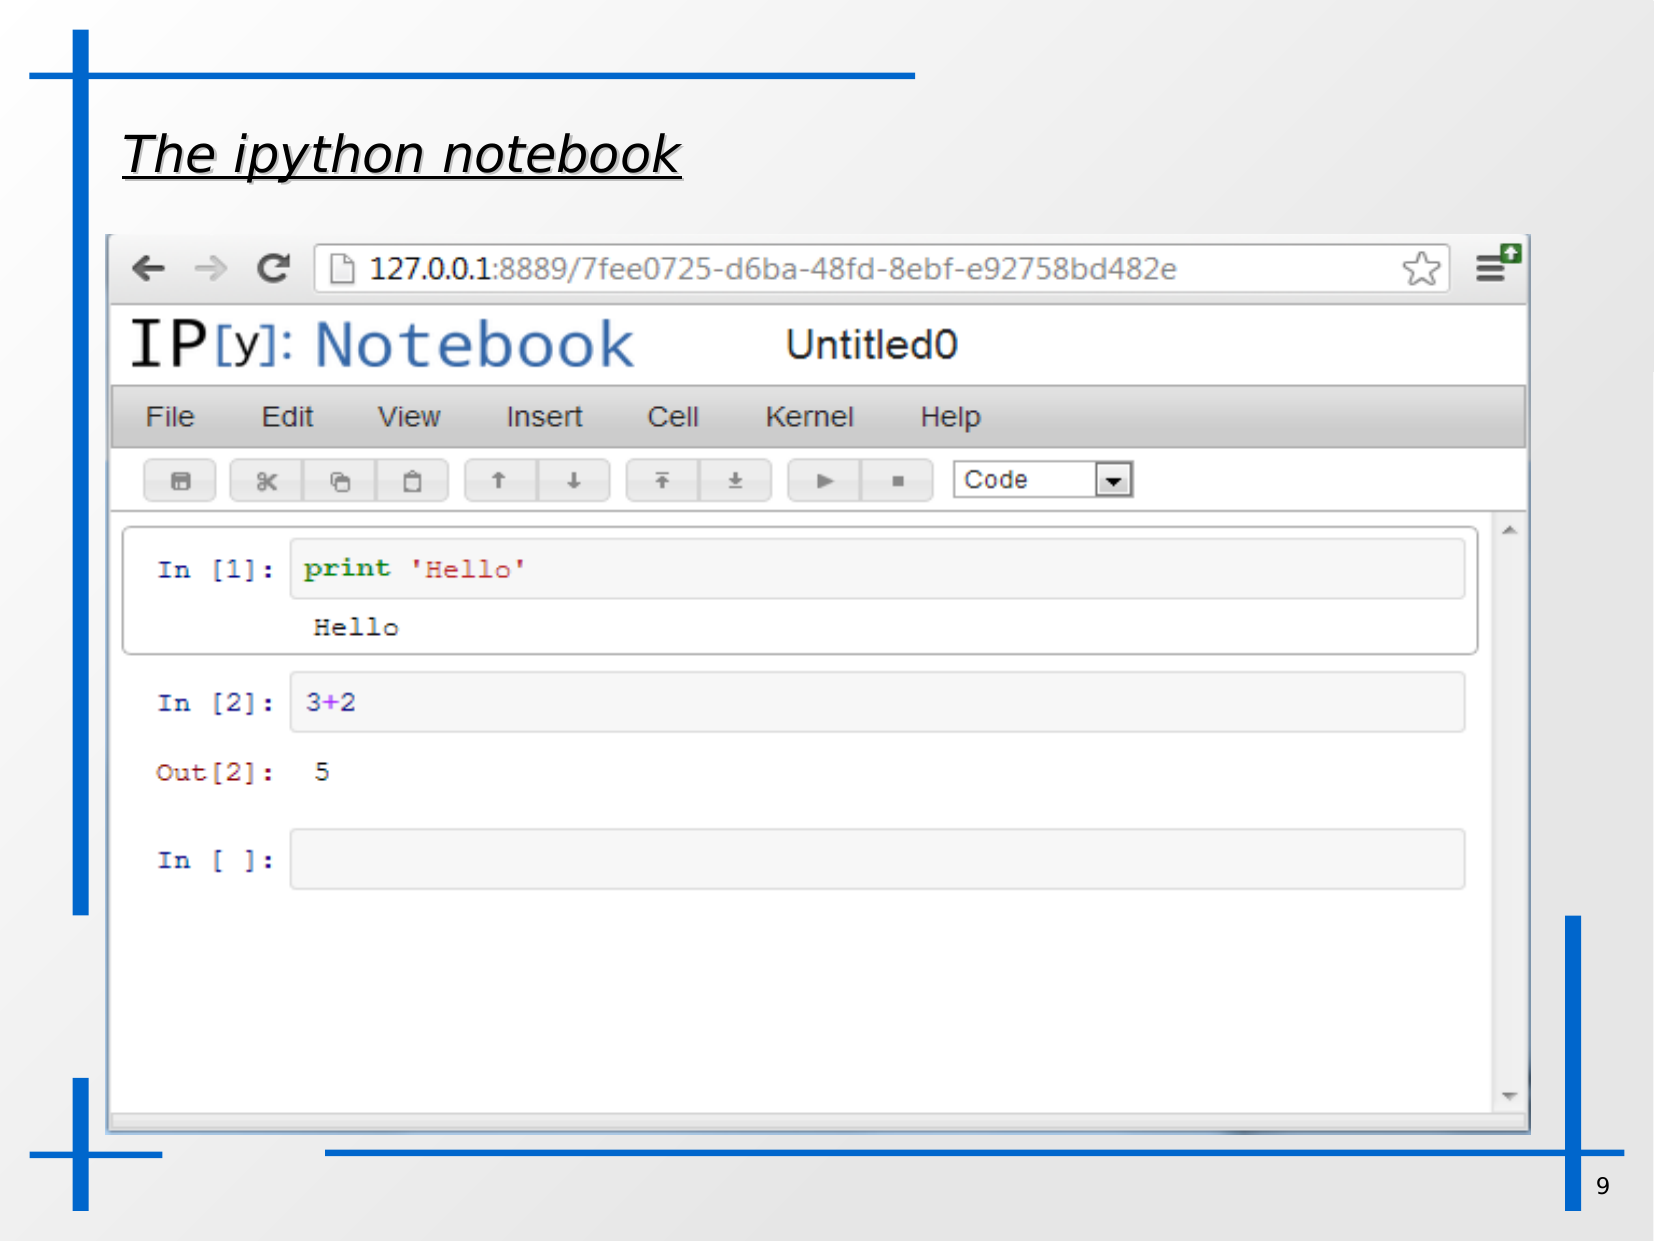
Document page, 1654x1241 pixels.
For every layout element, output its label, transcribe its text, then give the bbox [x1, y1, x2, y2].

picture [105, 234, 1531, 1135]
title The ipython notebook [122, 91, 1524, 219]
